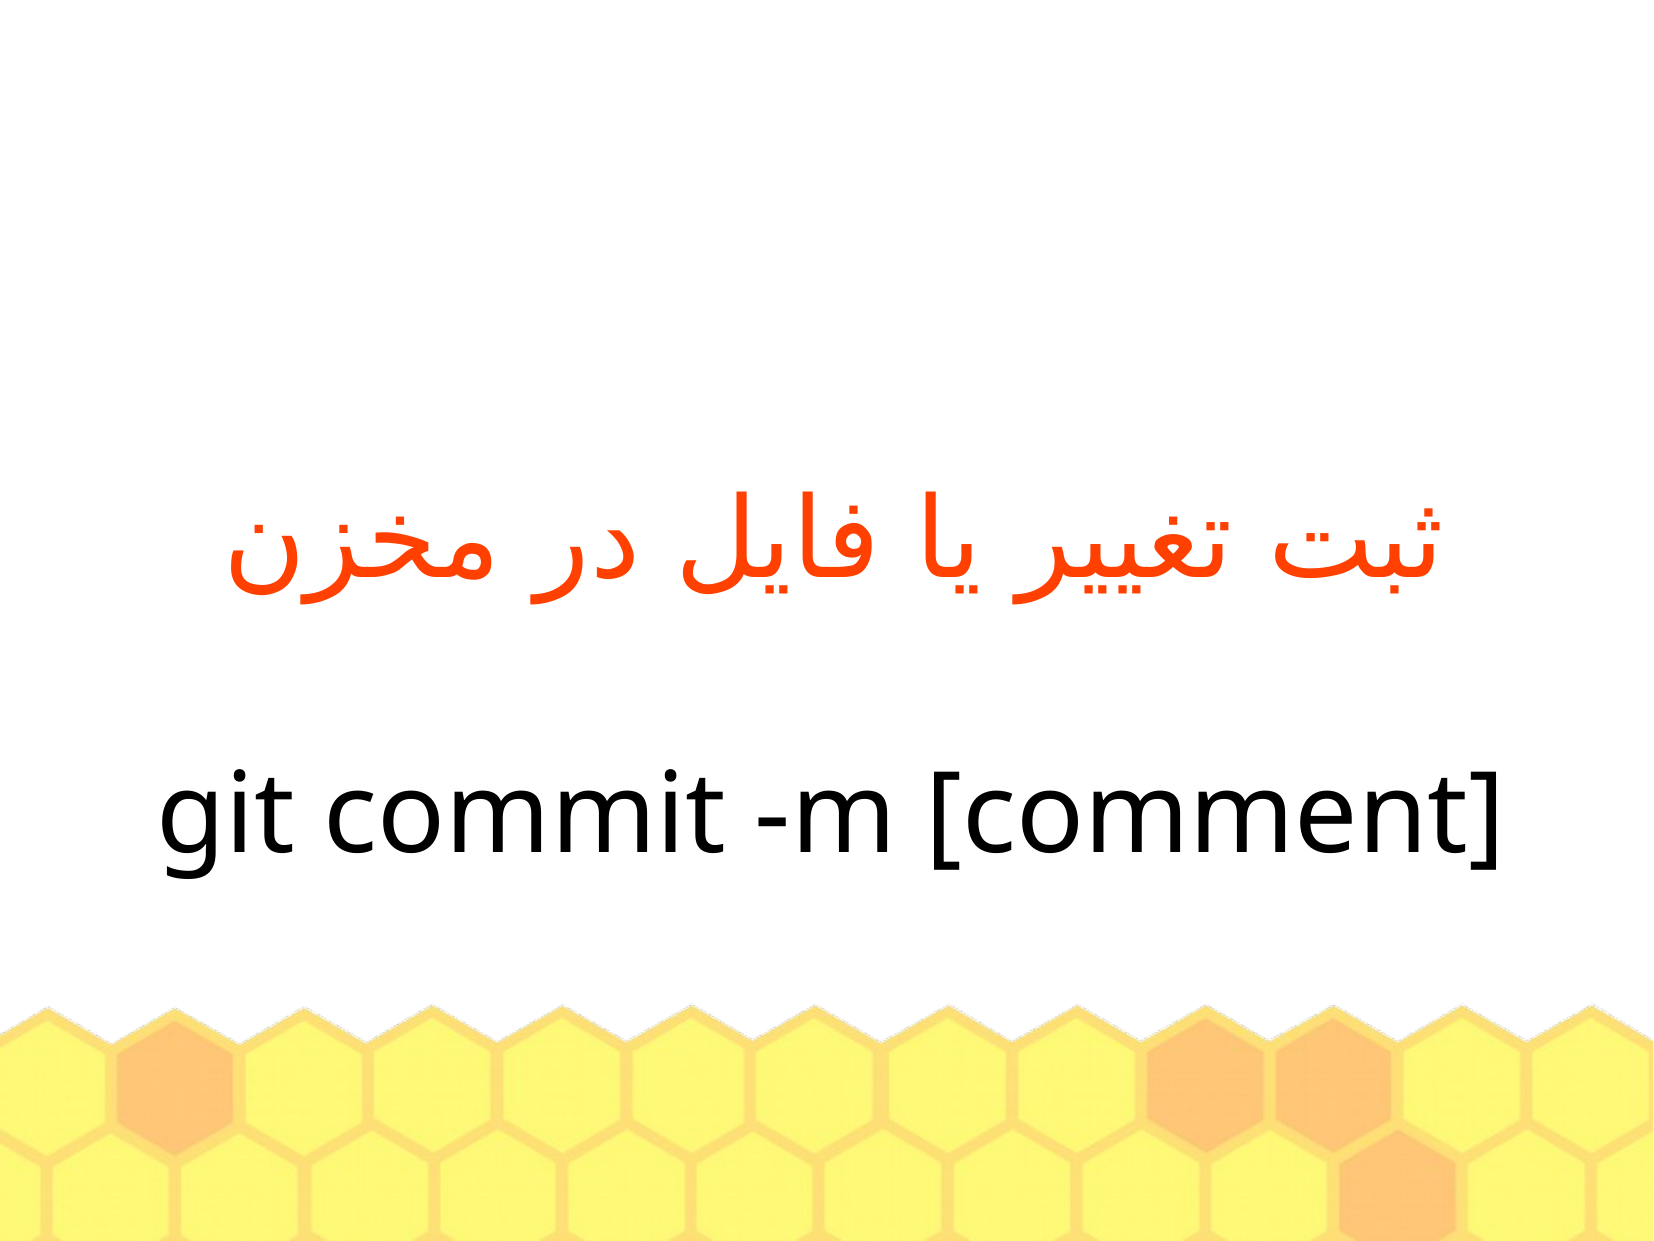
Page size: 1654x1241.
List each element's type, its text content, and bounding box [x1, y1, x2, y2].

picture [0, 1001, 1654, 1241]
title ثبت تغییر یا فایل در مخزن [90, 435, 1579, 643]
title git commit -m [comment] [86, 705, 1576, 913]
